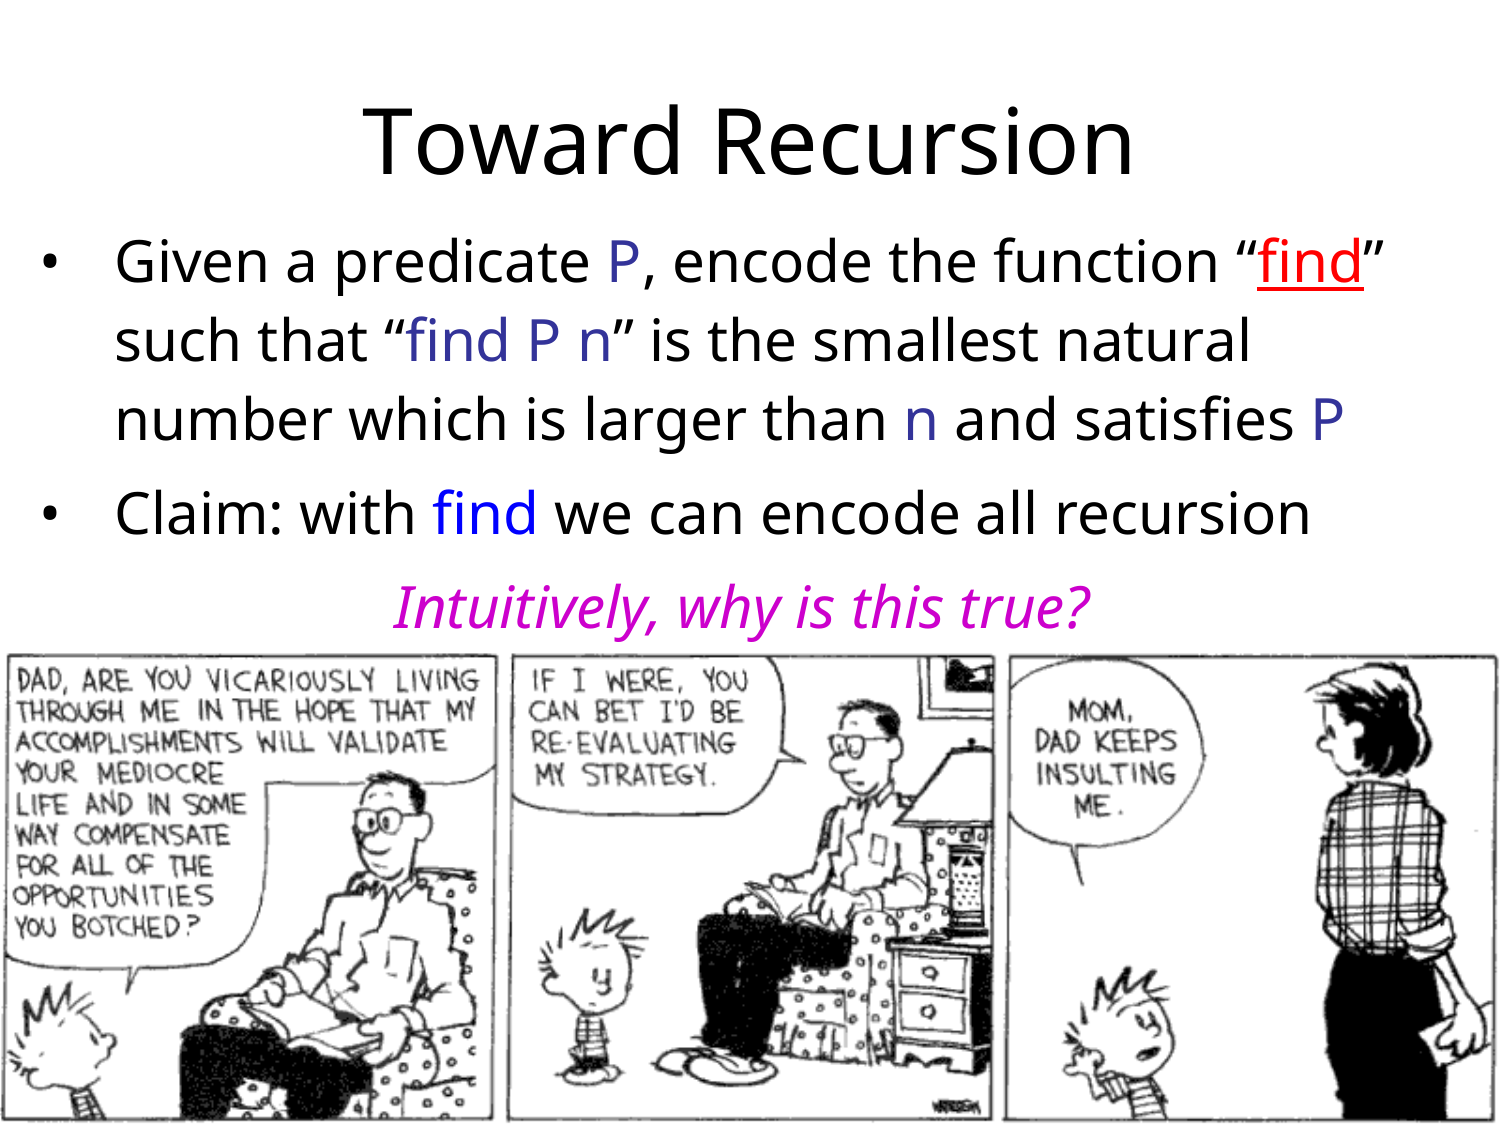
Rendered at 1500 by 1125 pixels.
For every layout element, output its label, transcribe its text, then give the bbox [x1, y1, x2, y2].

picture [0, 652, 1500, 1125]
title Toward Recursion [24, 45, 1476, 212]
list Given a predicate P, encode the function “find” such that “find P n” is the smallest natural number which is larger than n and satisfies P Claim: with find we can encode all recursion Intuitively, why is this true? [24, 212, 1476, 652]
